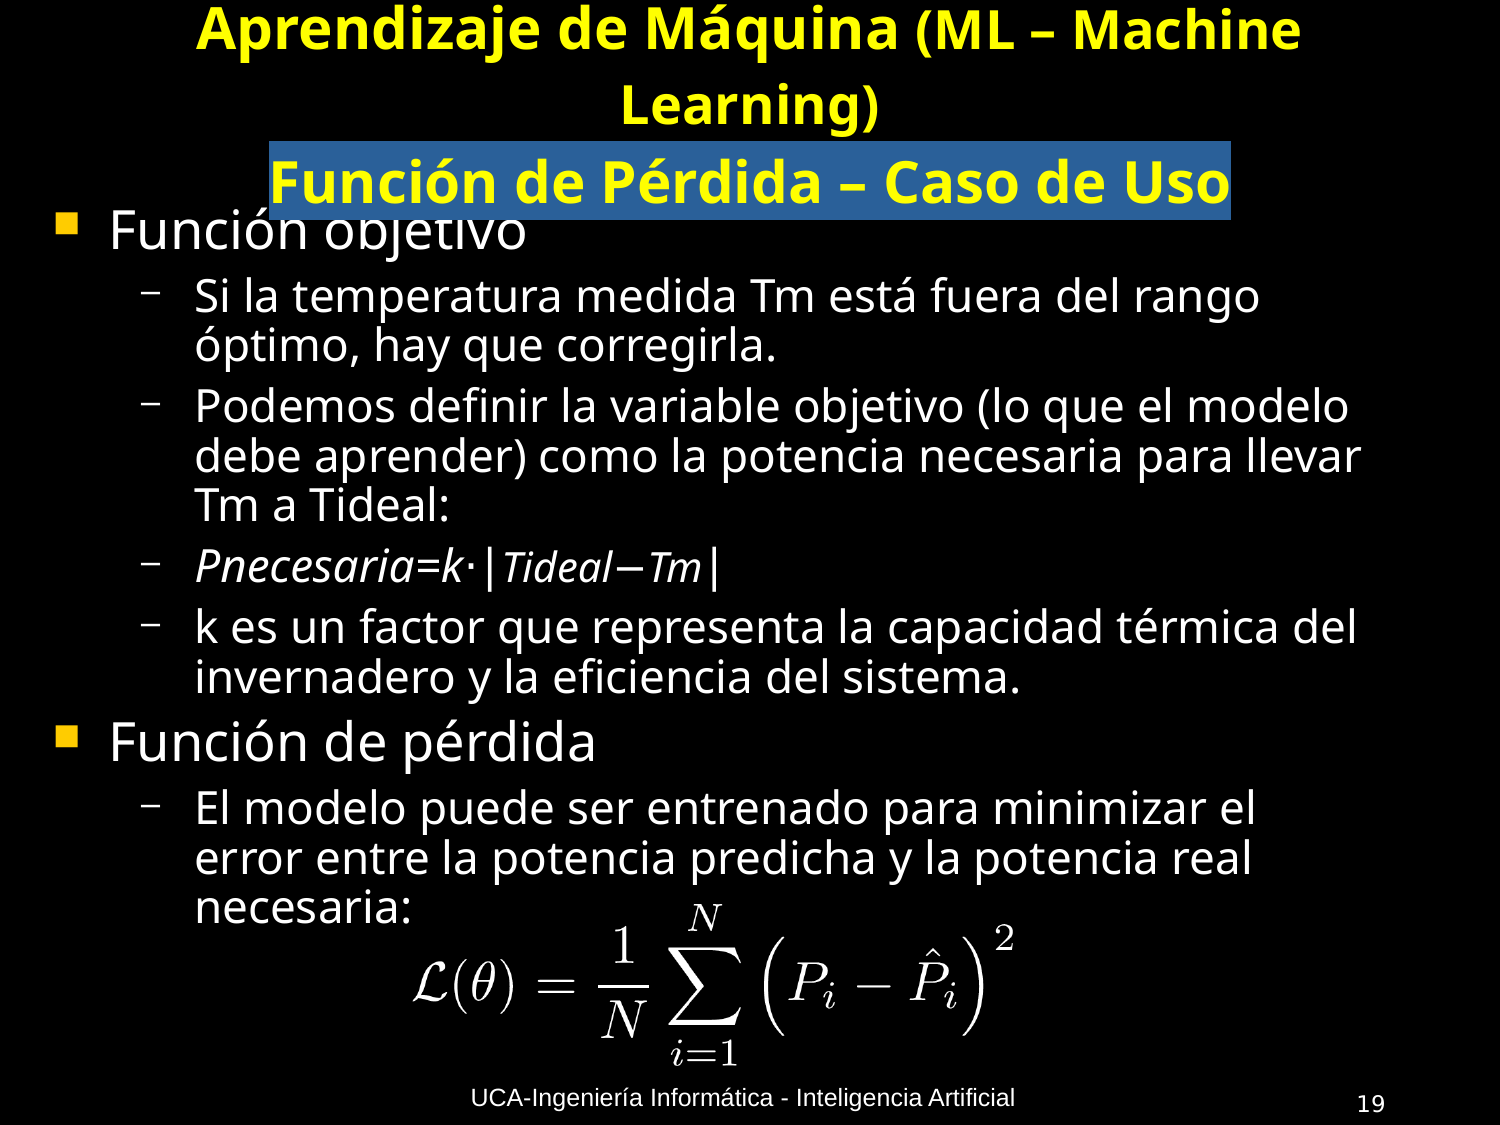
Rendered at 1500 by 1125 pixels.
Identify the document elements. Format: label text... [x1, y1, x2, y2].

picture [412, 899, 1013, 1066]
title Aprendizaje de Máquina (ML – Machine Learning) Función de Pérdida – Caso de Uso [75, 45, 1425, 162]
text_box Función objetivo Si la temperatura medida Tm​ está fuera del rango óptimo, hay que corregirla. Podemos definir la variable objetivo (lo que el modelo debe aprender) como la potencia necesaria para llevar Tm​ a Tideal​: Pnecesaria=k⋅∣Tideal−Tm∣ k es un factor que representa la capacidad térmica del invernadero y la eficiencia del sistema. Función de pérdida El modelo puede ser entrenado para minimizar el error entre la potencia predicha y la potencia real necesaria: [37, 195, 1388, 1013]
